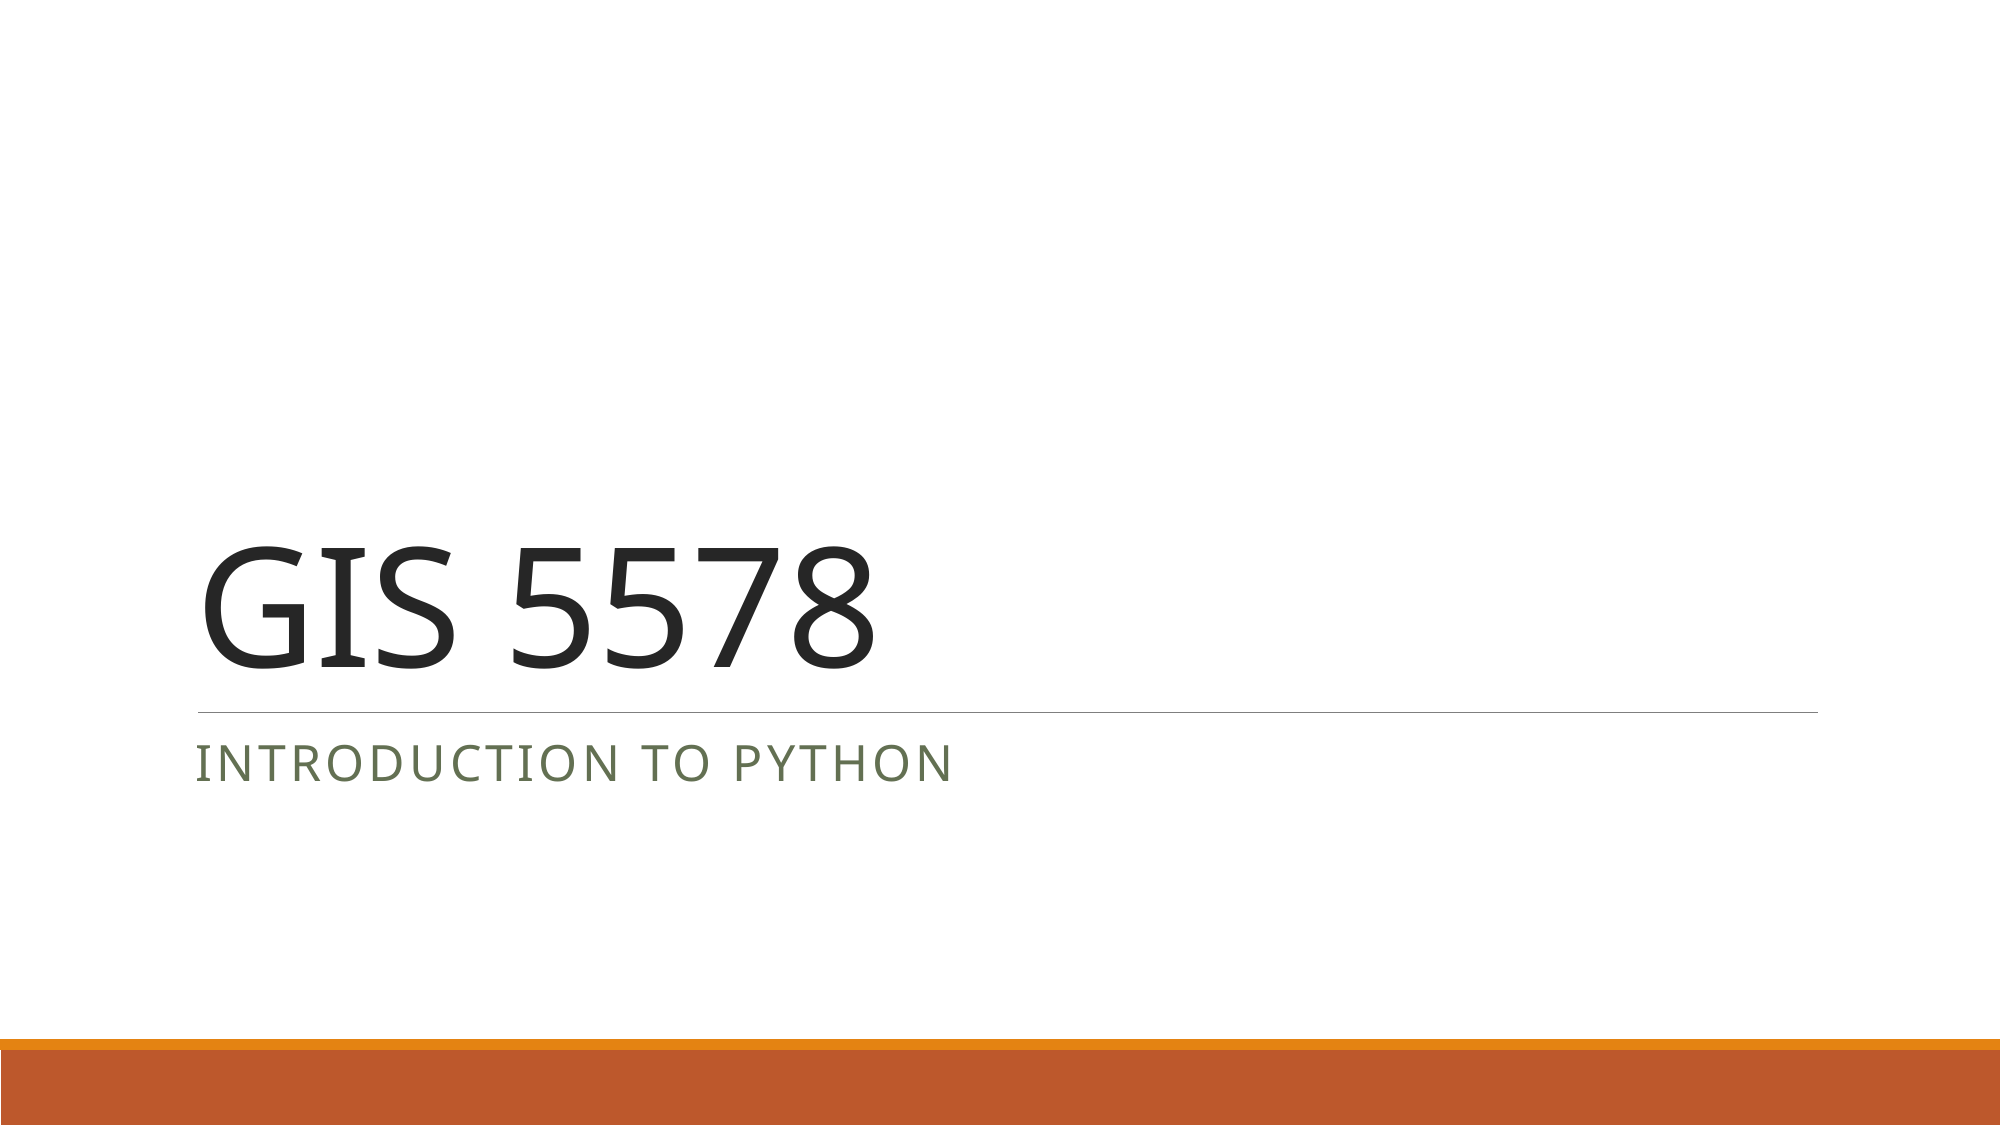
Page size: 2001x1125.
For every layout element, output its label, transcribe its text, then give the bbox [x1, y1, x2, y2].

title GIS 5578 [180, 124, 1831, 710]
subtitle Introduction to Python [180, 730, 1831, 919]
